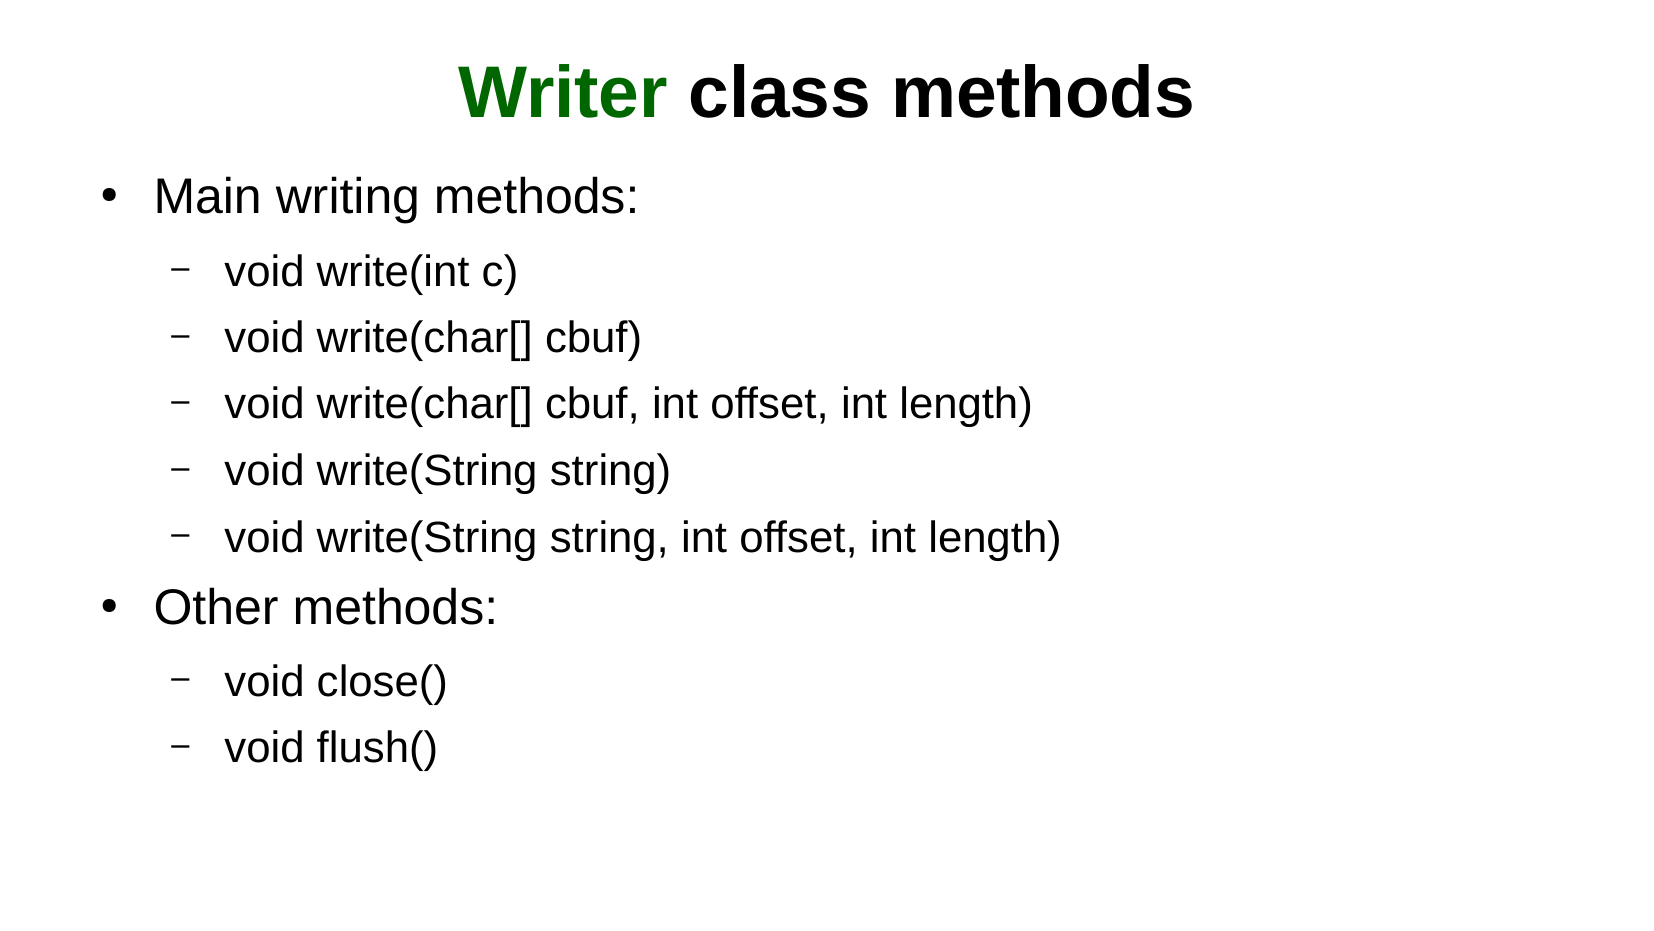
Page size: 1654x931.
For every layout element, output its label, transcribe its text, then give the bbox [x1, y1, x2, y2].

list Main writing methods: void write(int c) void write(char[] cbuf) void write(char[] cbuf, int offset, int length) void write(String string) void write(String string, int offset, int length) Other methods: void close() void flush() [82, 168, 1538, 889]
title Writer class methods [82, 37, 1571, 147]
